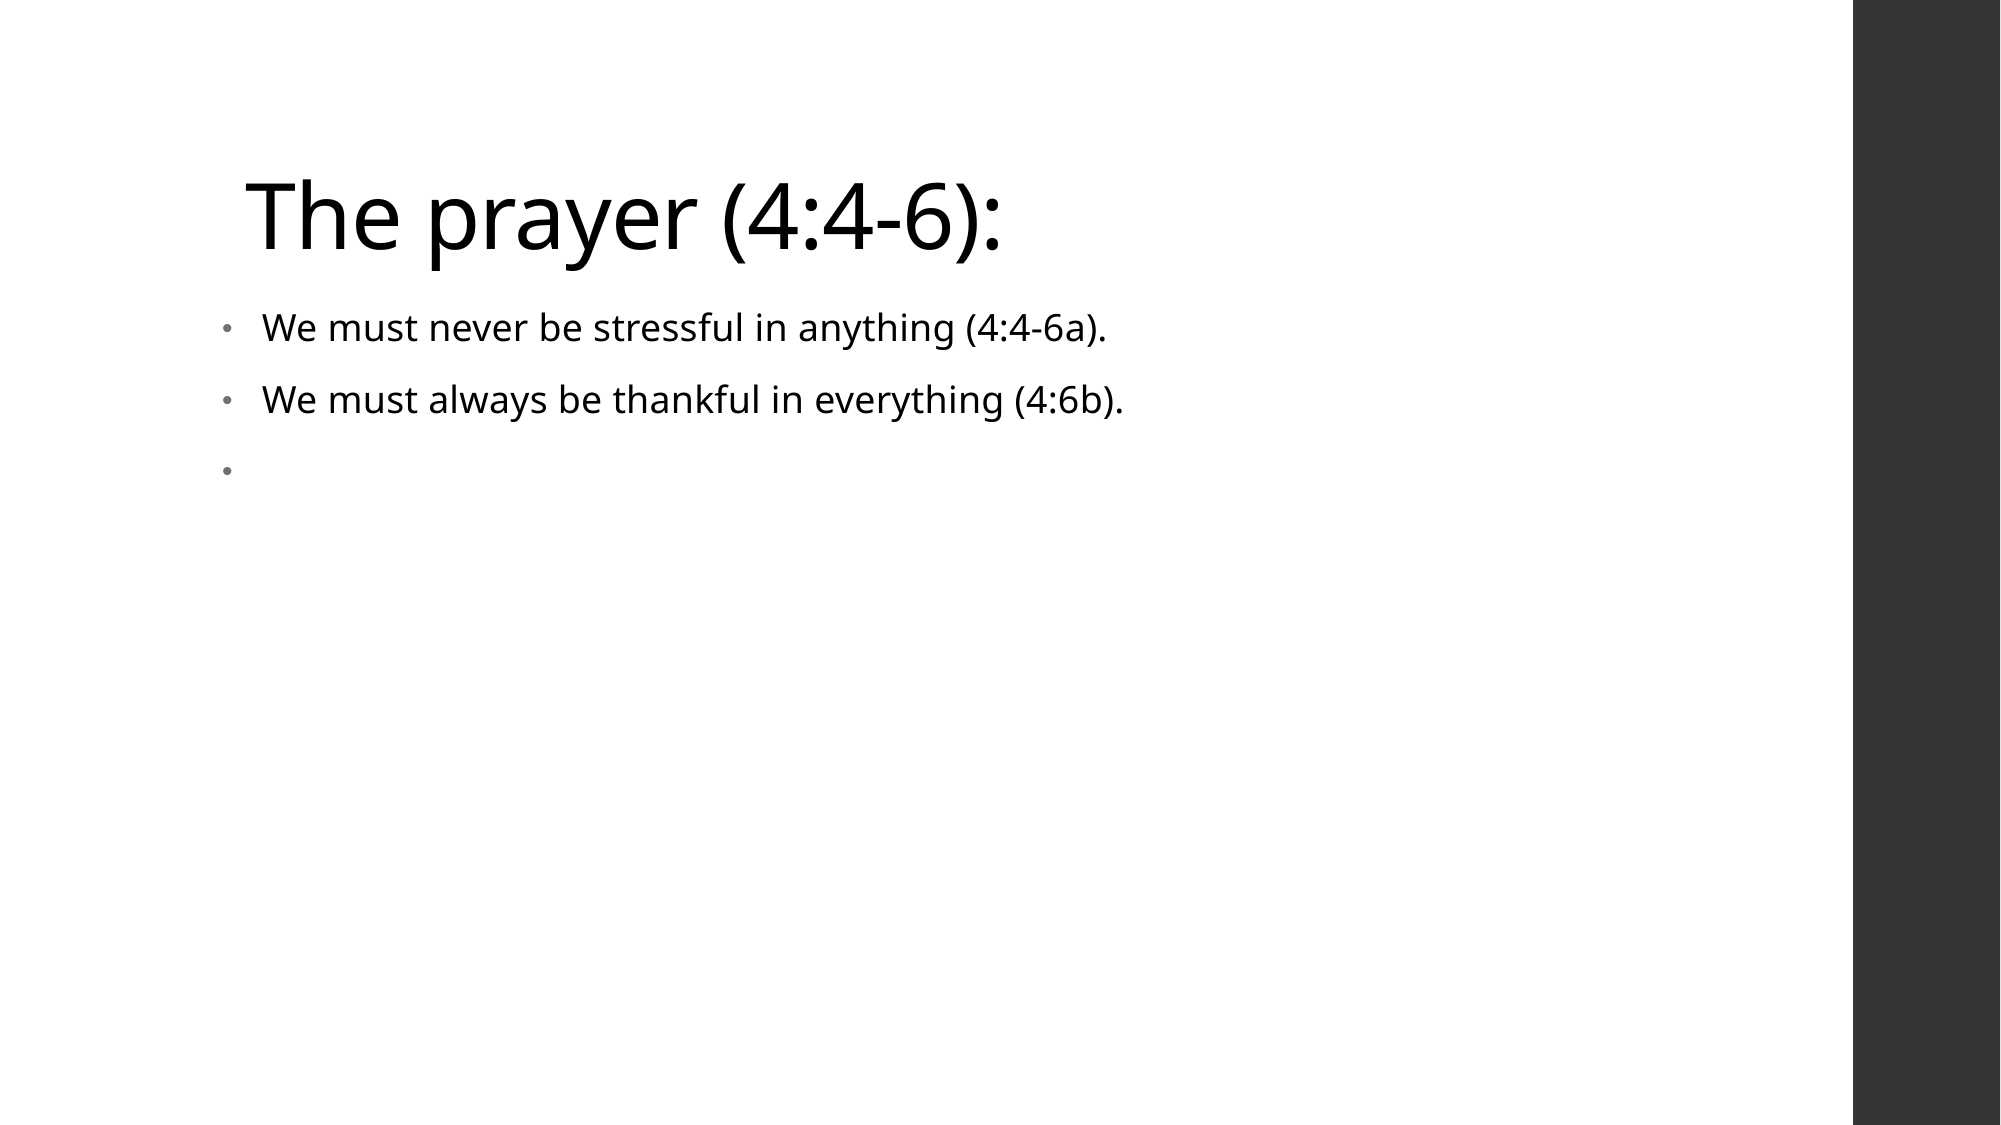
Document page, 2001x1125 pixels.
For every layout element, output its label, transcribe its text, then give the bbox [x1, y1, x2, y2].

title The prayer (4:4-6): [206, 60, 1797, 278]
list We must never be stressful in anything (4:4-6a). We must always be thankful in everything (4:6b). [206, 299, 1617, 1014]
